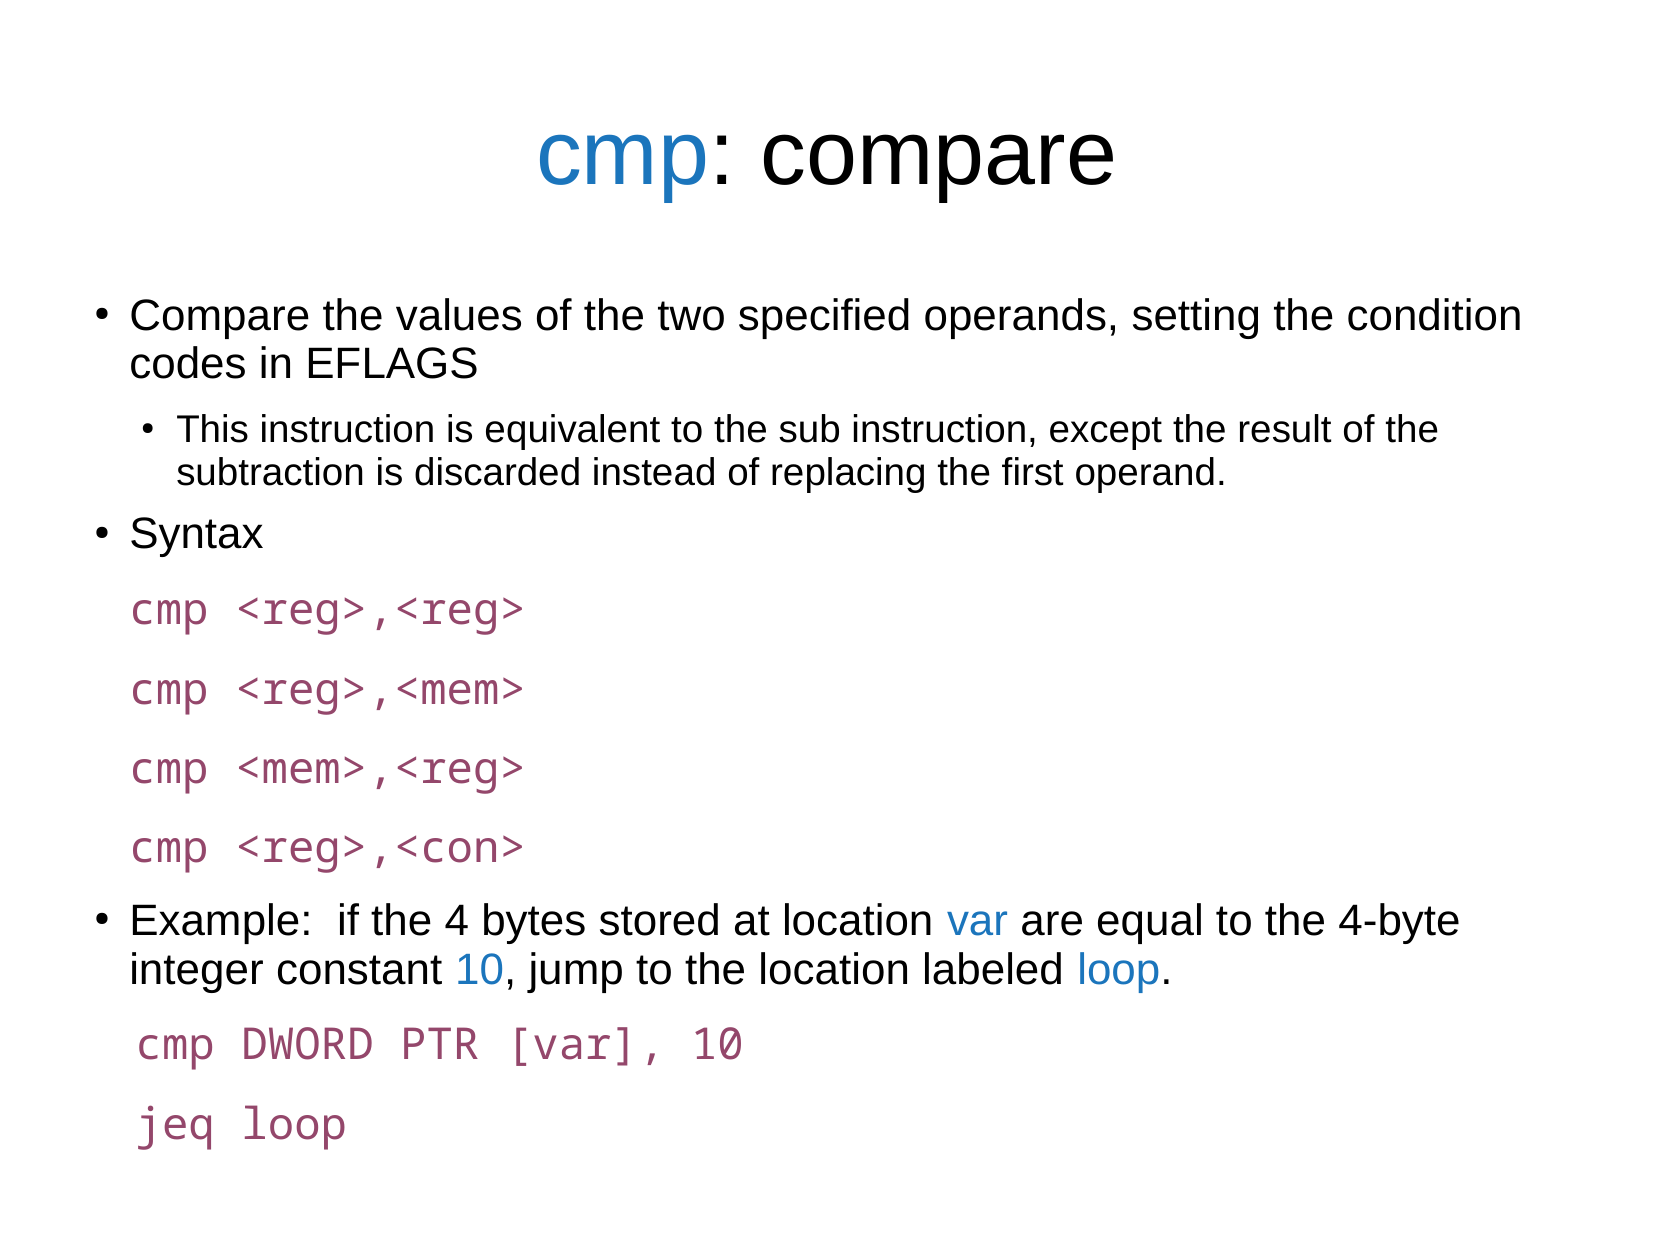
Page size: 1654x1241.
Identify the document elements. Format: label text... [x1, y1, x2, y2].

list Compare the values of the two specified operands, setting the condition codes in EFLAGS This instruction is equivalent to the sub instruction, except the result of the subtraction is discarded instead of replacing the first operand. Syntax cmp <reg>,<reg> cmp <reg>,<mem> cmp <mem>,<reg> cmp <reg>,<con> Example: if the 4 bytes stored at location var are equal to the 4-byte integer constant 10, jump to the location labeled loop. cmp DWORD PTR [var], 10 jeq loop [82, 290, 1571, 1163]
title cmp: compare [82, 49, 1571, 257]
